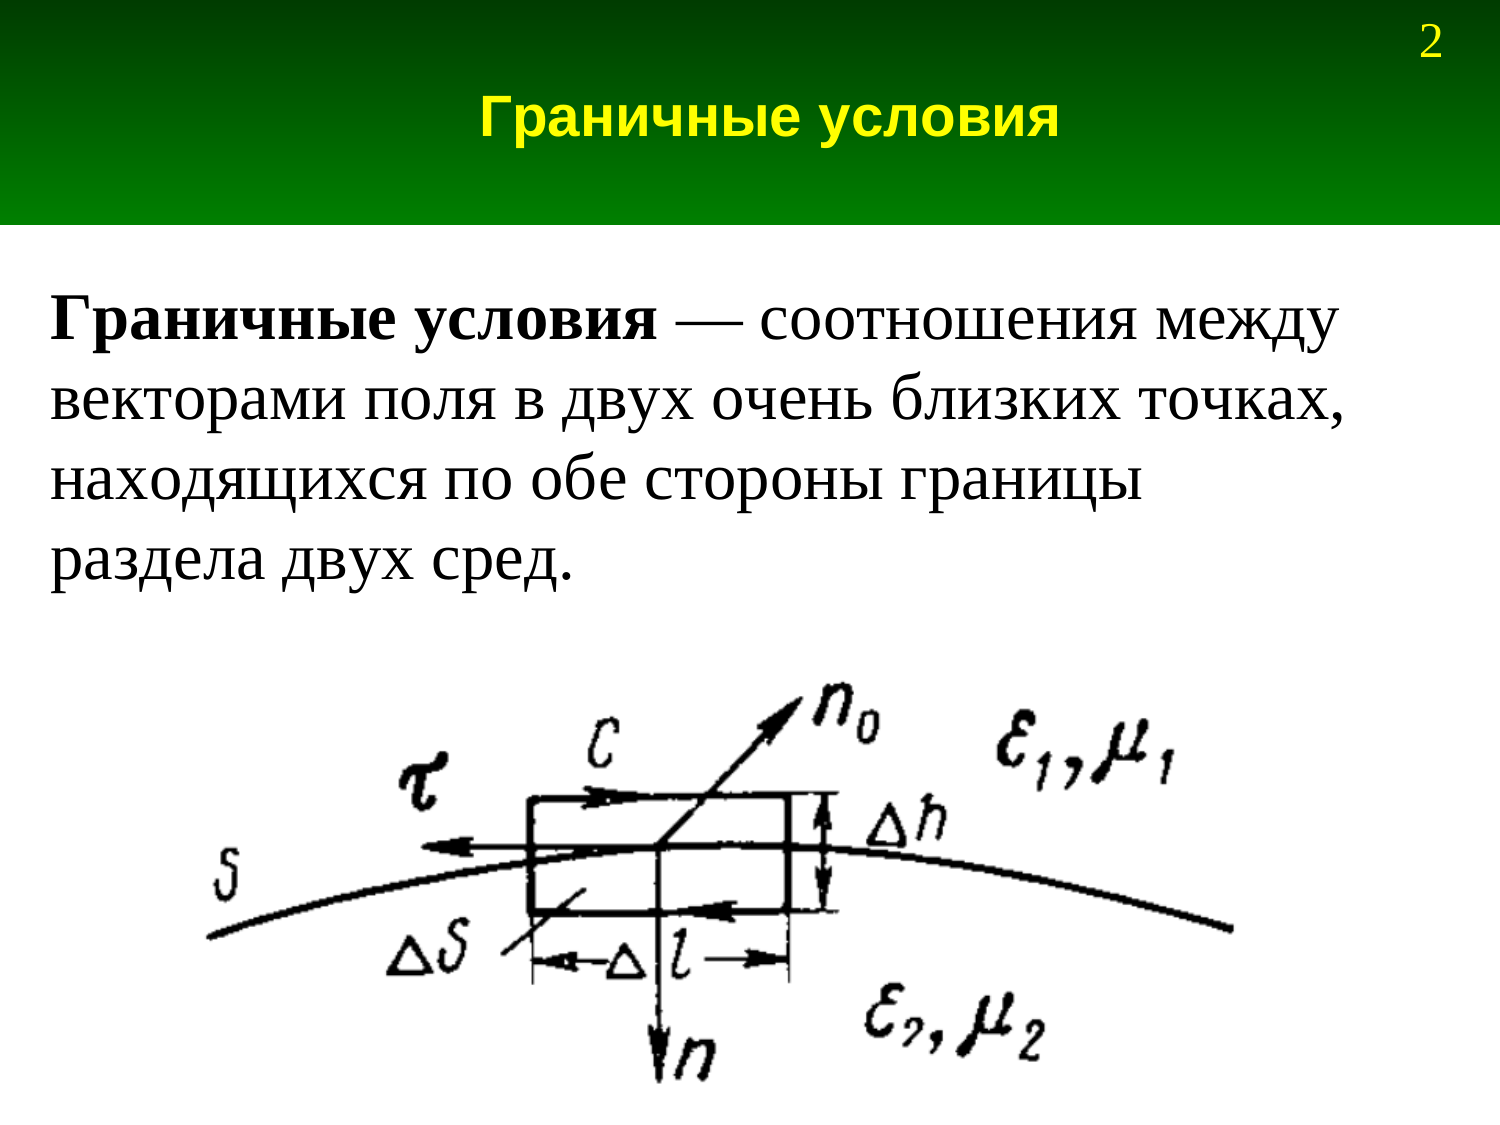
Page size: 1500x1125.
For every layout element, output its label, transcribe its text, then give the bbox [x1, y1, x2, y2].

text_box Граничные условия — соотношения между векторами поля в двух очень близких точках, находящихся по обе стороны границы раздела двух сред. [35, 265, 1371, 601]
picture [177, 637, 1298, 1112]
title Граничные условия [88, 18, 1453, 207]
